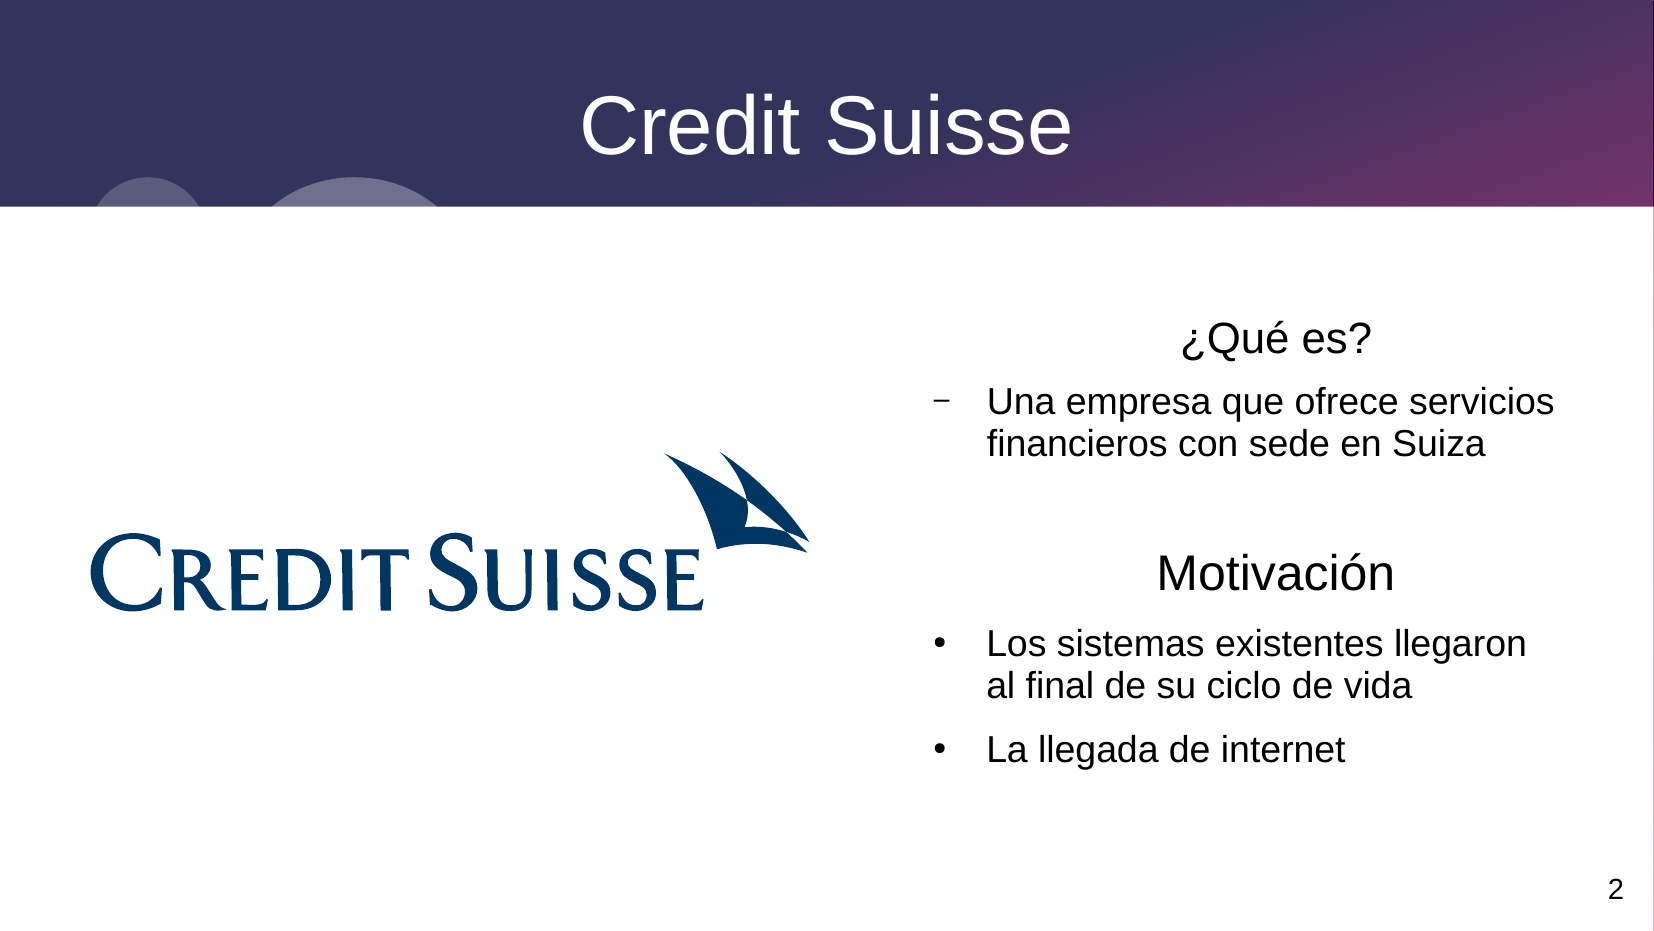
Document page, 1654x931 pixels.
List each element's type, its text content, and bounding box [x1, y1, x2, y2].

title Credit Suisse [88, 44, 1565, 207]
list ¿Qué es? Una empresa que ofrece servicios financieros con sede en Suiza [845, 236, 1566, 518]
picture [88, 450, 811, 613]
list Motivación Los sistemas existentes llegaron al final de su ciclo de vida La llegada de internet [915, 544, 1566, 827]
